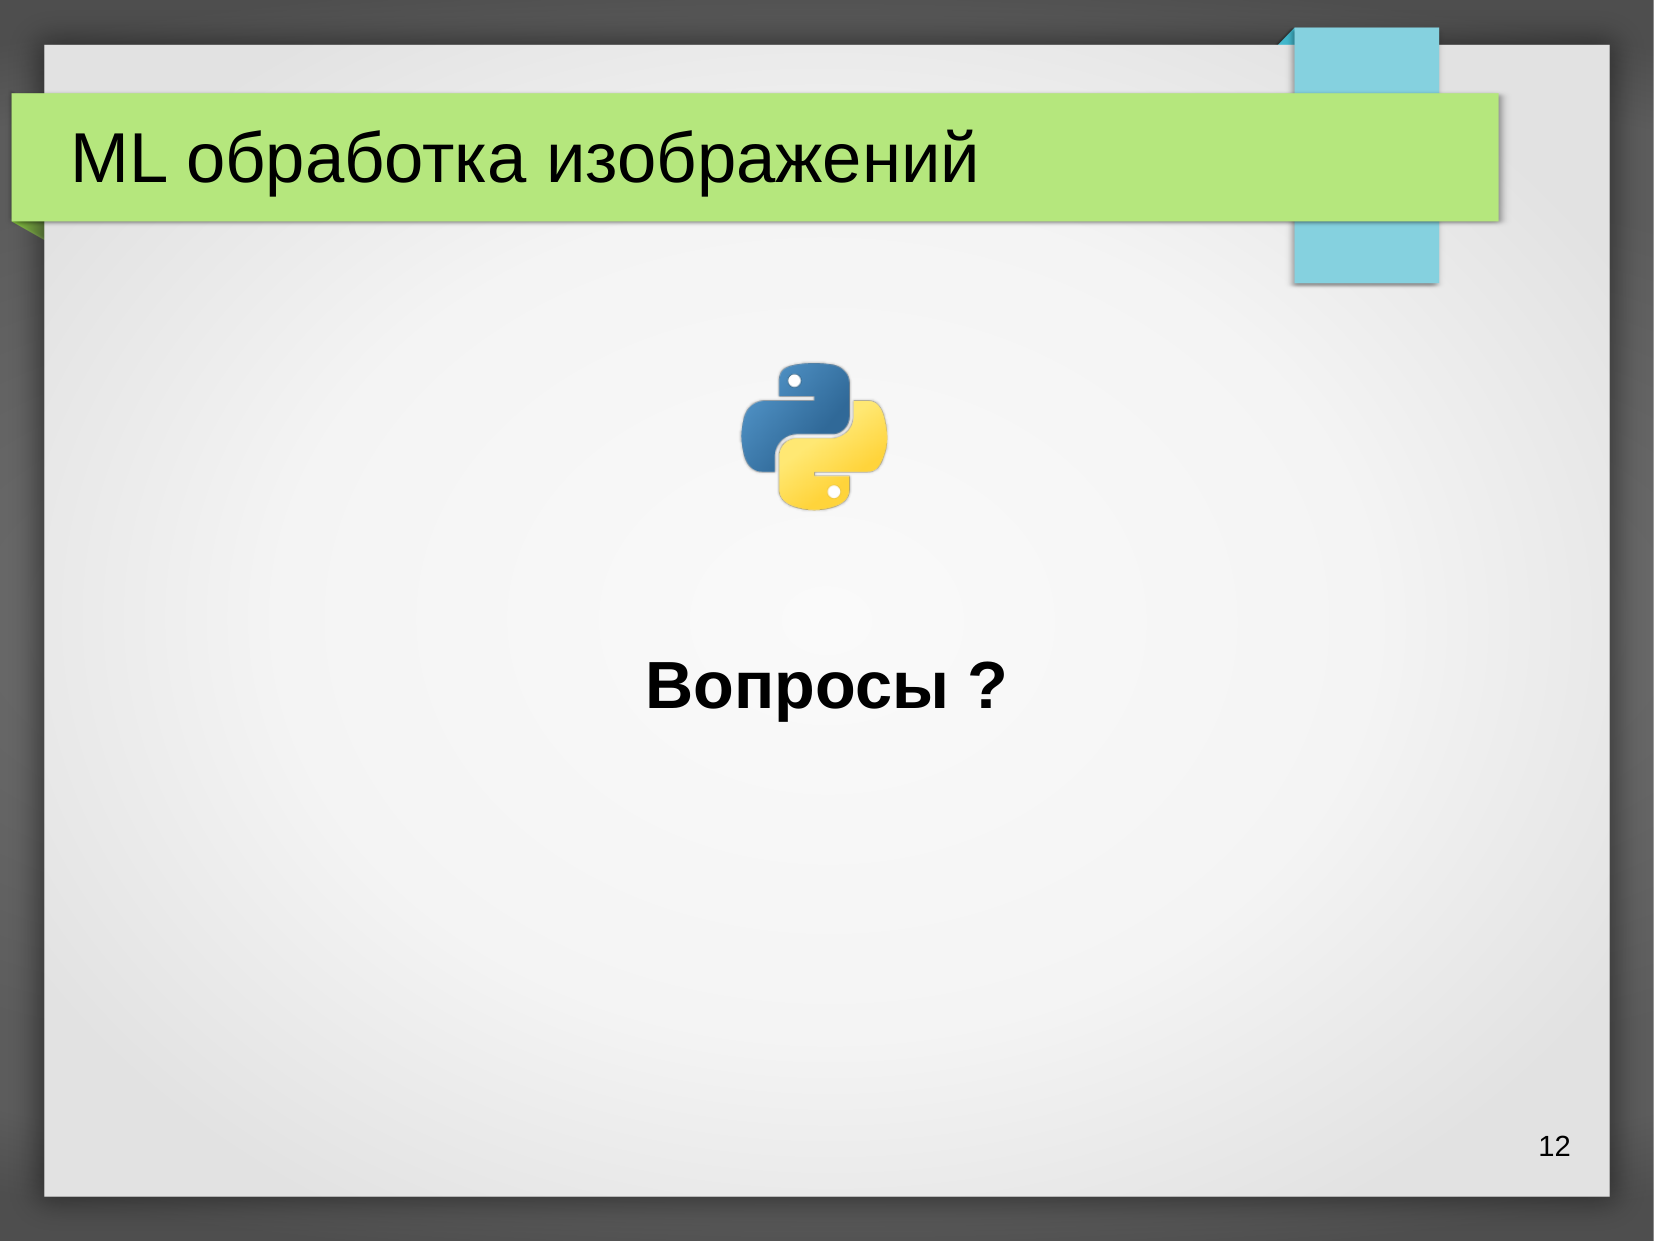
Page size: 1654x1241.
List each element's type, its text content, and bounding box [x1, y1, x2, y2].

title ML обработка изображений [70, 118, 1205, 199]
picture [0, 0, 1654, 1241]
subtitle Вопросы ? [82, 236, 1571, 1134]
